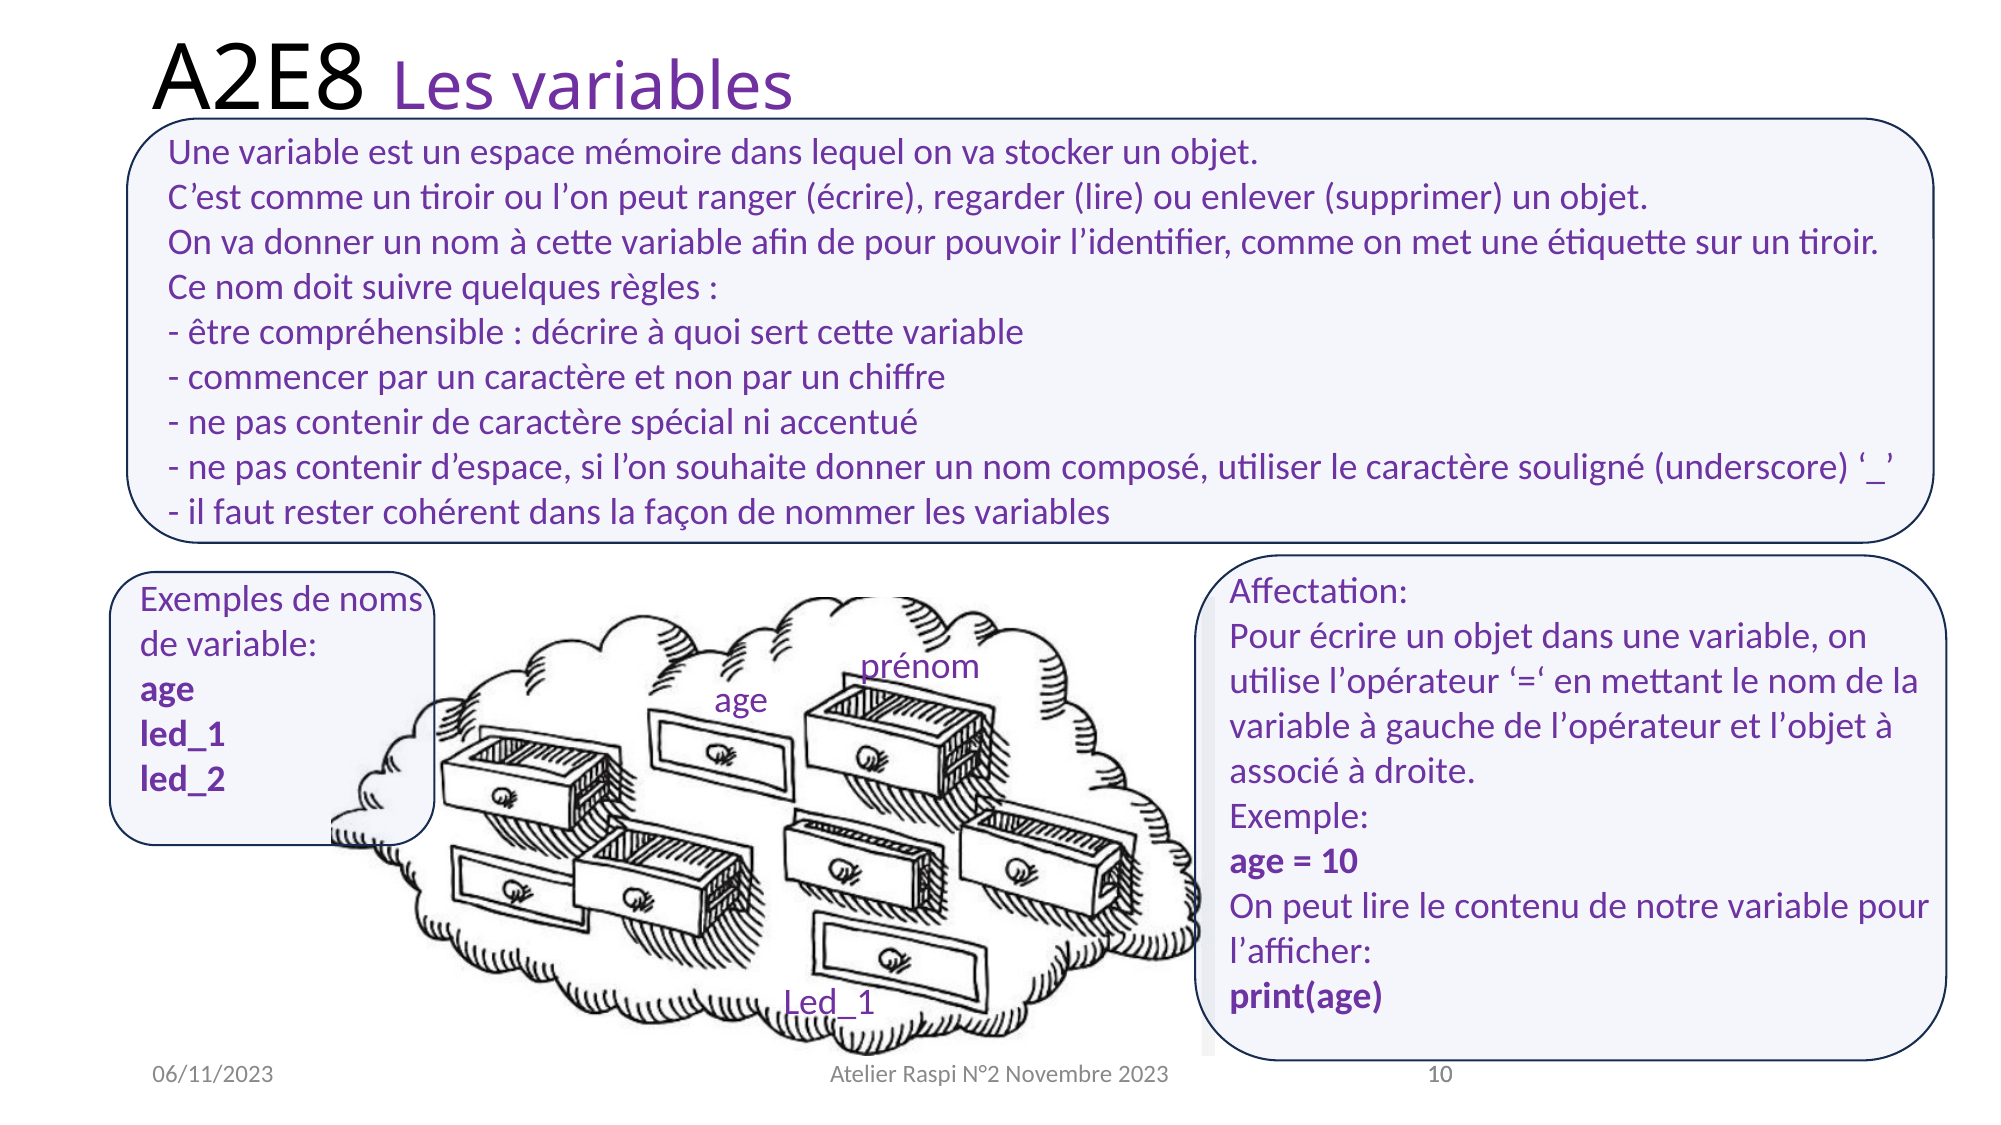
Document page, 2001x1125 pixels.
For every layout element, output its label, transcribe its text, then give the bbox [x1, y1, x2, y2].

text_box Exemples de noms de variable: age led_1 led_2 [124, 566, 442, 809]
text_box prénom [845, 633, 998, 695]
text_box Atelier Raspi N°2 Novembre 2023 [662, 1042, 1338, 1103]
text_box [127, 118, 1934, 543]
text_box Affectation: Pour écrire un objet dans une variable, on utilise l’opérateur ‘=‘ en mettant le nom de la variable à gauche de l’opérateur et l’objet à associé à droite. Exemple: age = 10 On peut lire le contenu de notre variable pour l’afficher: print(age) [1214, 558, 1954, 1125]
text_box age [699, 667, 794, 728]
text_box Led_1 [768, 969, 906, 1031]
text_box A2E8 Les variables [137, 22, 1863, 127]
text_box 06/11/2023 [137, 1042, 588, 1103]
text_box [1195, 555, 1947, 1103]
text_box Une variable est un espace mémoire dans lequel on va stocker un objet. C’est comme un tiroir ou l’on peut ranger (écrire), regarder (lire) ou enlever (supprimer) un objet. On va donner un nom à cette variable afin de pour pouvoir l’identifier, comme on met une étiquette sur un tiroir. Ce nom doit suivre quelques règles : - être compréhensible : décrire à quoi sert cette variable - commencer par un caractère et non par un chiffre - ne pas contenir de caractère spécial ni accentué - ne pas contenir d’espace, si l’on souhaite donner un nom composé, utiliser le caractère souligné (underscore) ‘_’ - il faut rester cohérent dans la façon de nommer les variables [153, 119, 1935, 544]
text_box [109, 572, 435, 846]
picture [331, 597, 1214, 1056]
